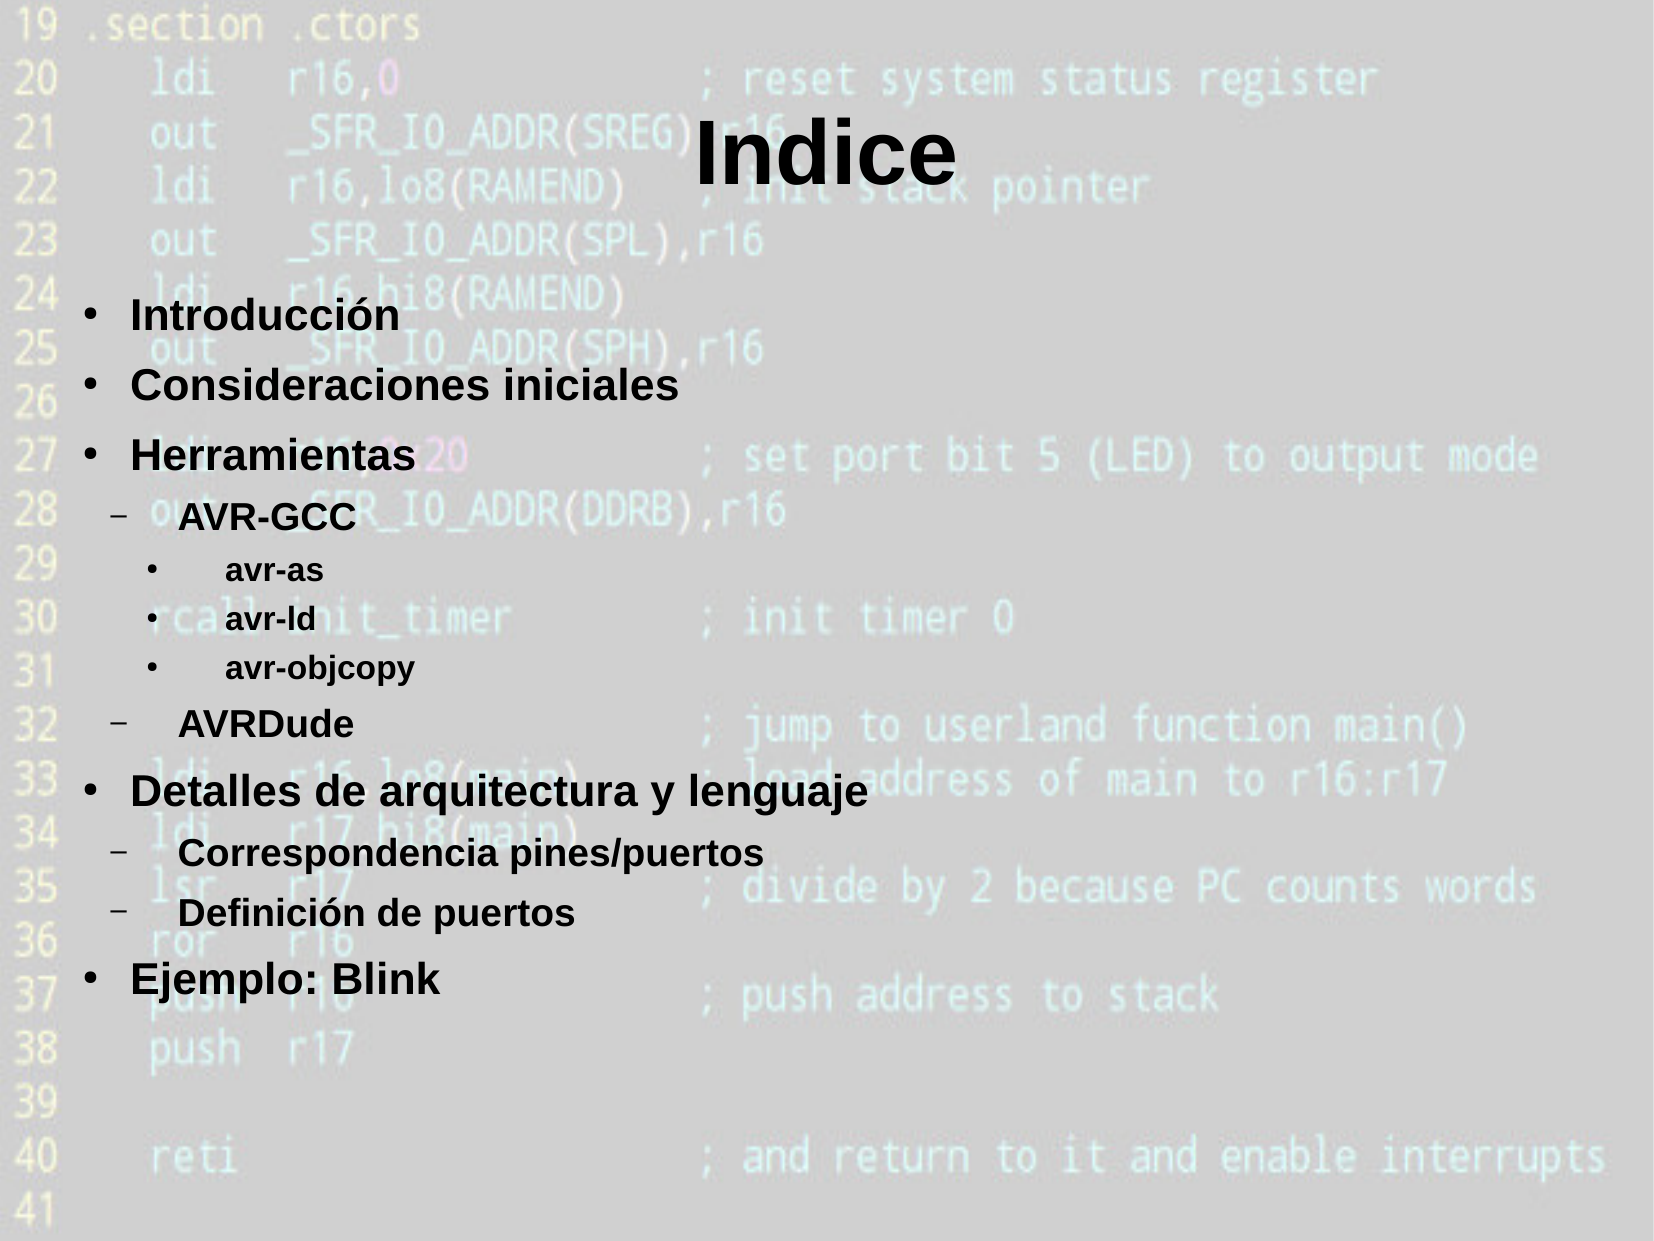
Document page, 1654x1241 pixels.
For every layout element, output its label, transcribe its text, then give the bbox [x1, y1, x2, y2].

title Indice [82, 49, 1571, 257]
picture [0, 0, 1654, 1241]
list Introducción Consideraciones iniciales Herramientas AVR-GCC avr-as avr-ld avr-objcopy AVRDude Detalles de arquitectura y lenguaje Correspondencia pines/puertos Definición de puertos Ejemplo: Blink [82, 290, 1571, 1010]
